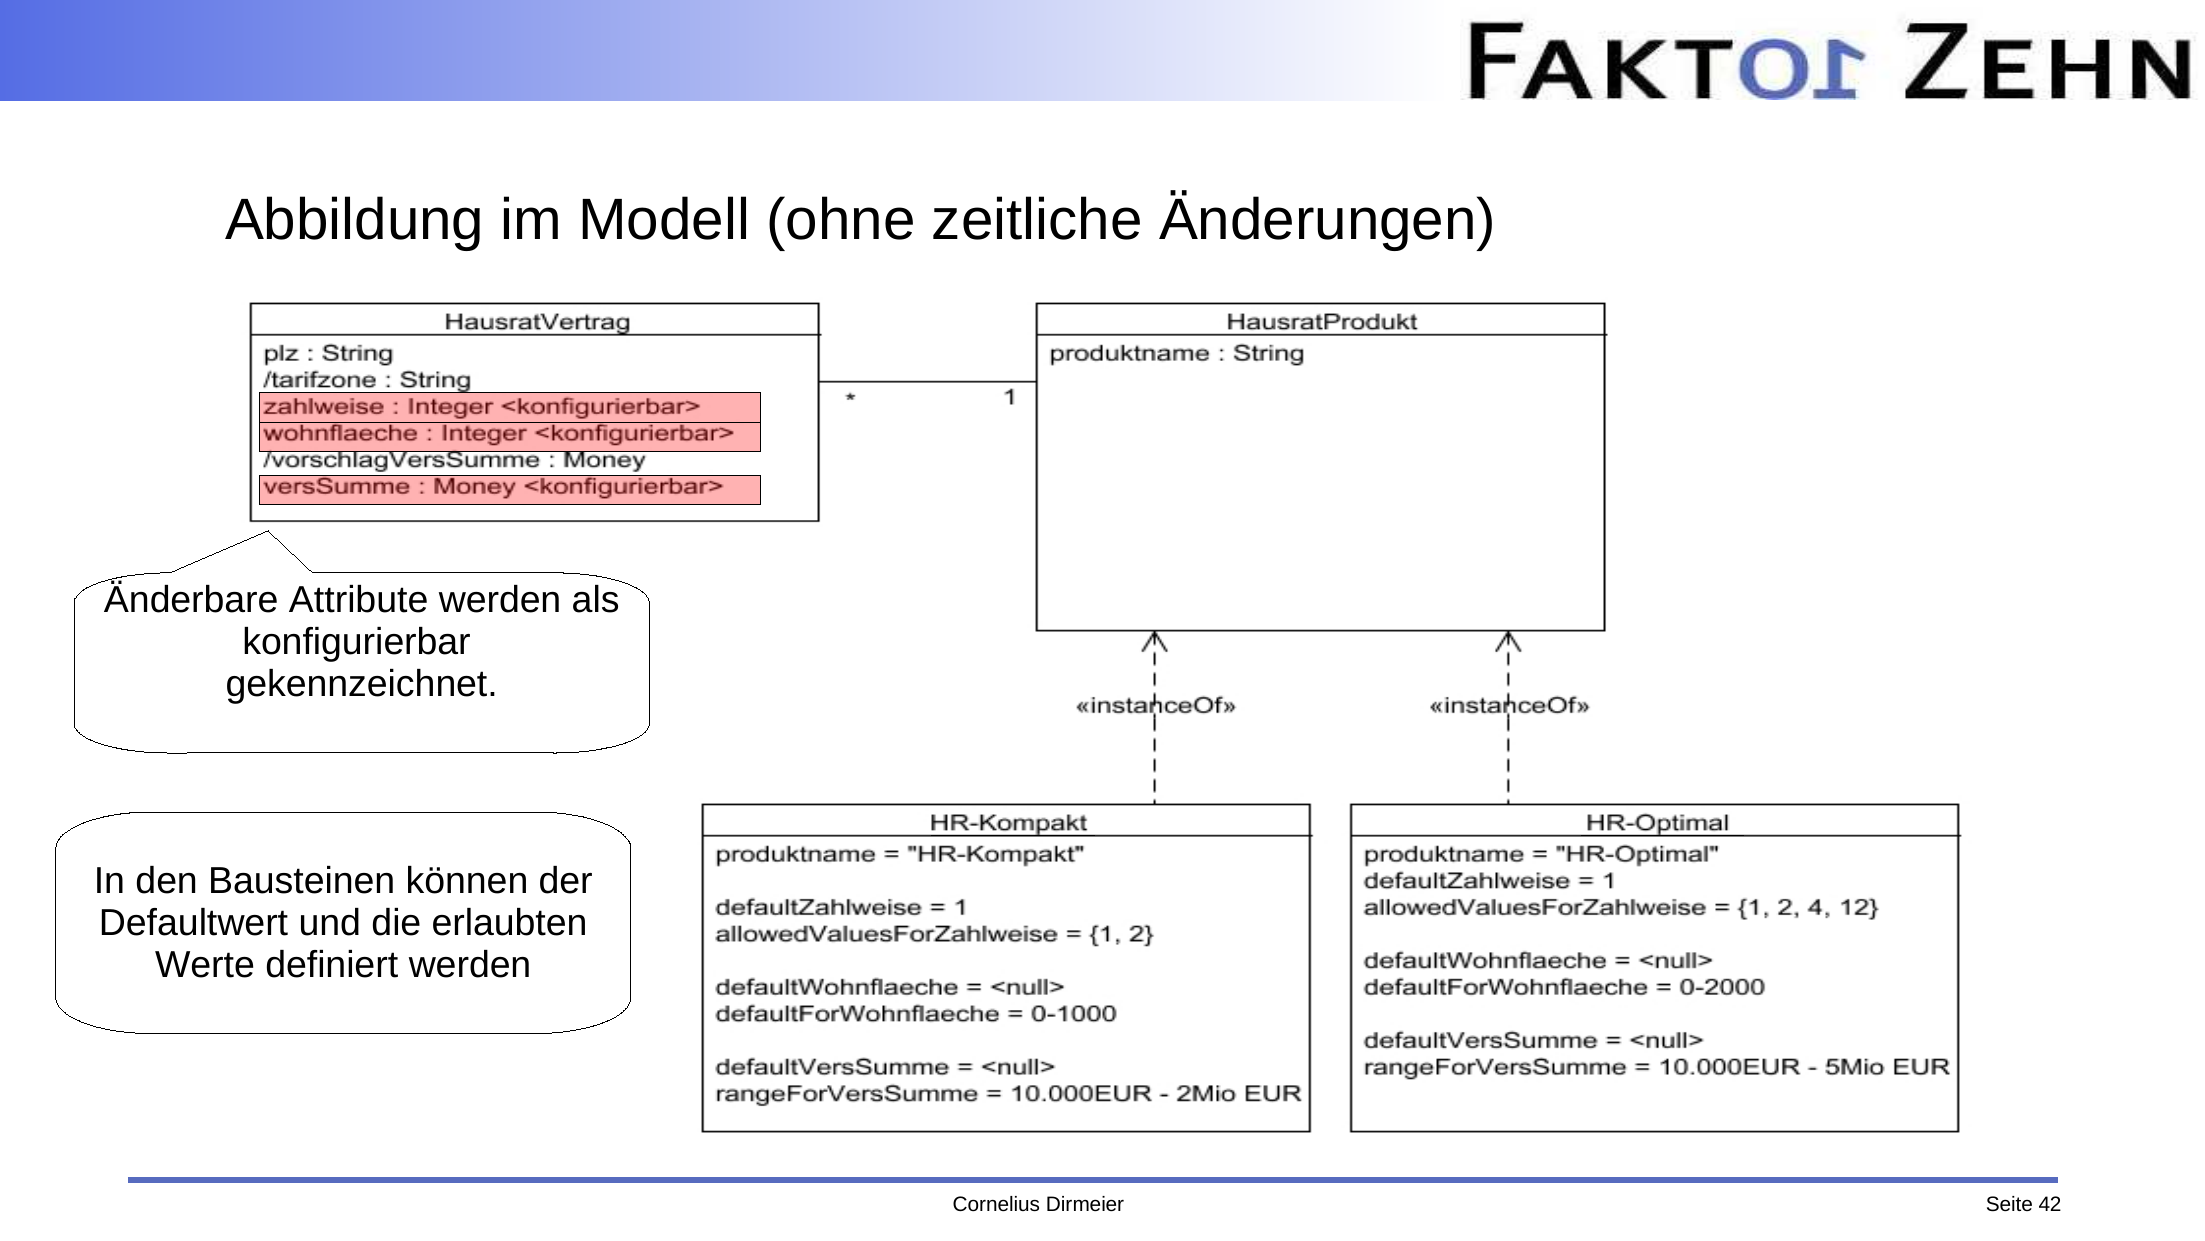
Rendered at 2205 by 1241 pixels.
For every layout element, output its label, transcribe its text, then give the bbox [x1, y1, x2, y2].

text_box [259, 475, 761, 505]
text_box Änderbare Attribute werden als konfigurierbar gekennzeichnet. [74, 530, 650, 754]
picture [211, 256, 1999, 1164]
text_box [259, 392, 761, 452]
text_box In den Bausteinen können der Defaultwert und die erlaubten Werte definiert werden [55, 812, 631, 1034]
title Abbildung im Modell (ohne zeitliche Änderungen) [225, 142, 1981, 296]
picture [1460, 7, 2202, 100]
